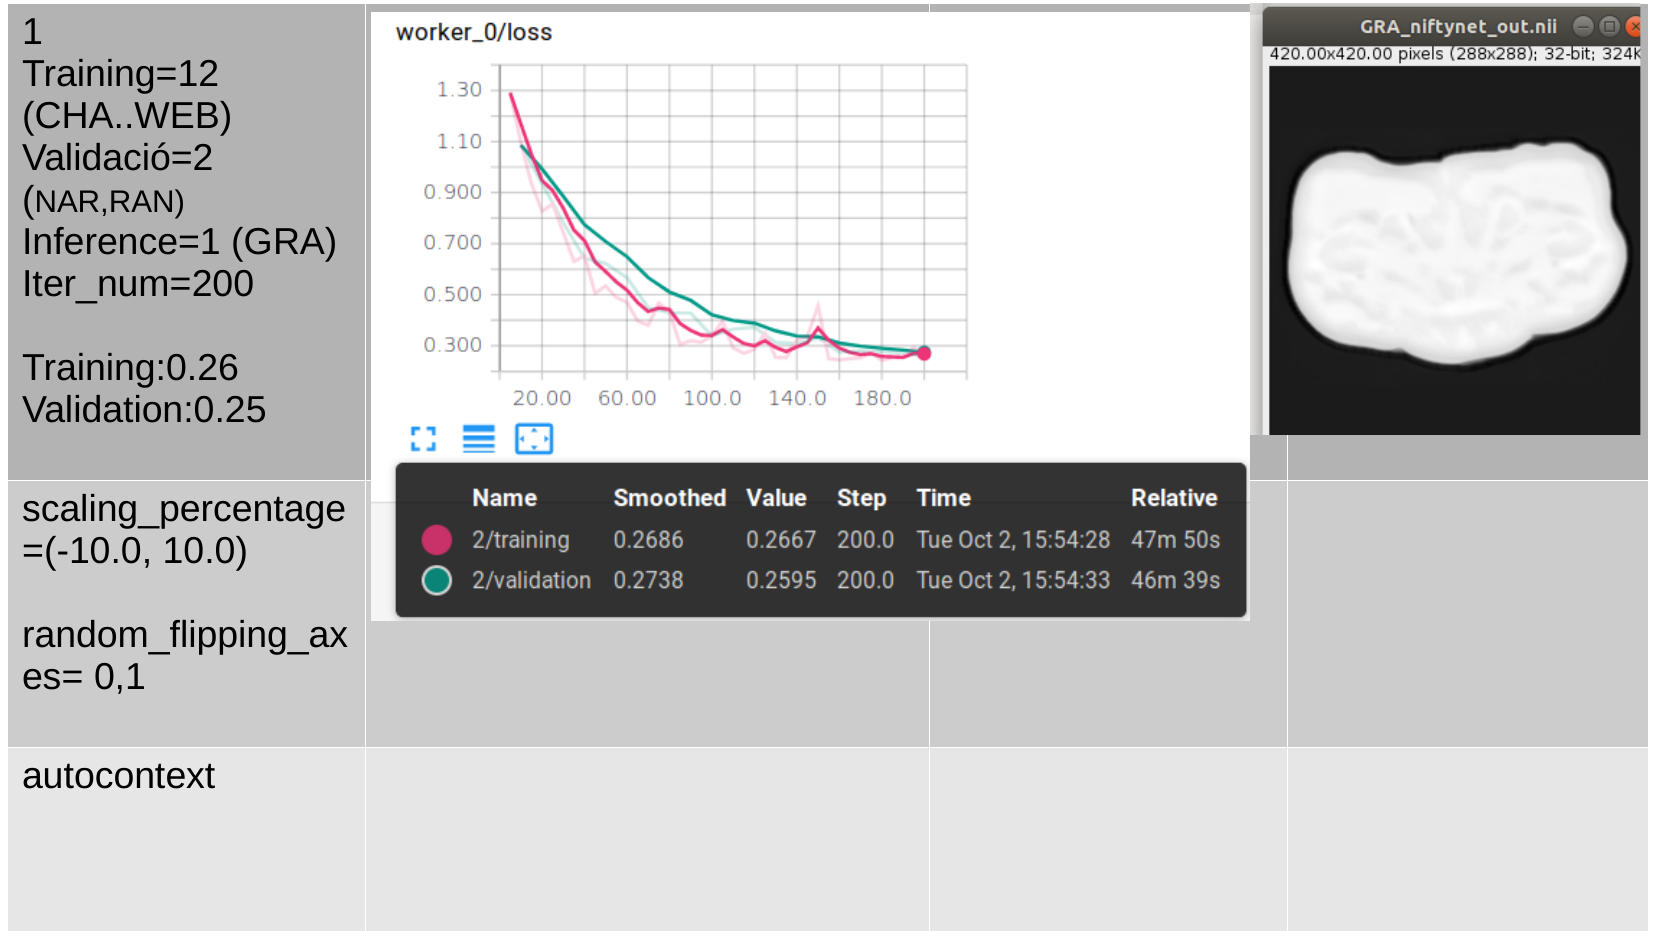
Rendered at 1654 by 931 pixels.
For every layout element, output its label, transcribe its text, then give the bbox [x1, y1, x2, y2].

table_cell [366, 748, 929, 931]
table_header [1288, 4, 1648, 480]
table_header [930, 4, 1249, 12]
table_cell [1288, 481, 1648, 747]
table_cell [1288, 748, 1648, 931]
table_cell autocontext [8, 748, 365, 931]
table_header [366, 4, 929, 480]
table_cell [366, 481, 929, 747]
table_header [1250, 435, 1287, 480]
picture [371, 3, 1641, 621]
table_cell scaling_percentage=(-10.0, 10.0) random_flipping_axes= 0,1 [8, 481, 365, 747]
table_cell [930, 748, 1287, 931]
table_header 1 Training=12 (CHA..WEB) Validació=2 (NAR,RAN) Inference=1 (GRA) Iter_num=200 Training:0.26 Validation:0.25 [8, 4, 365, 480]
table_cell [930, 481, 1287, 747]
